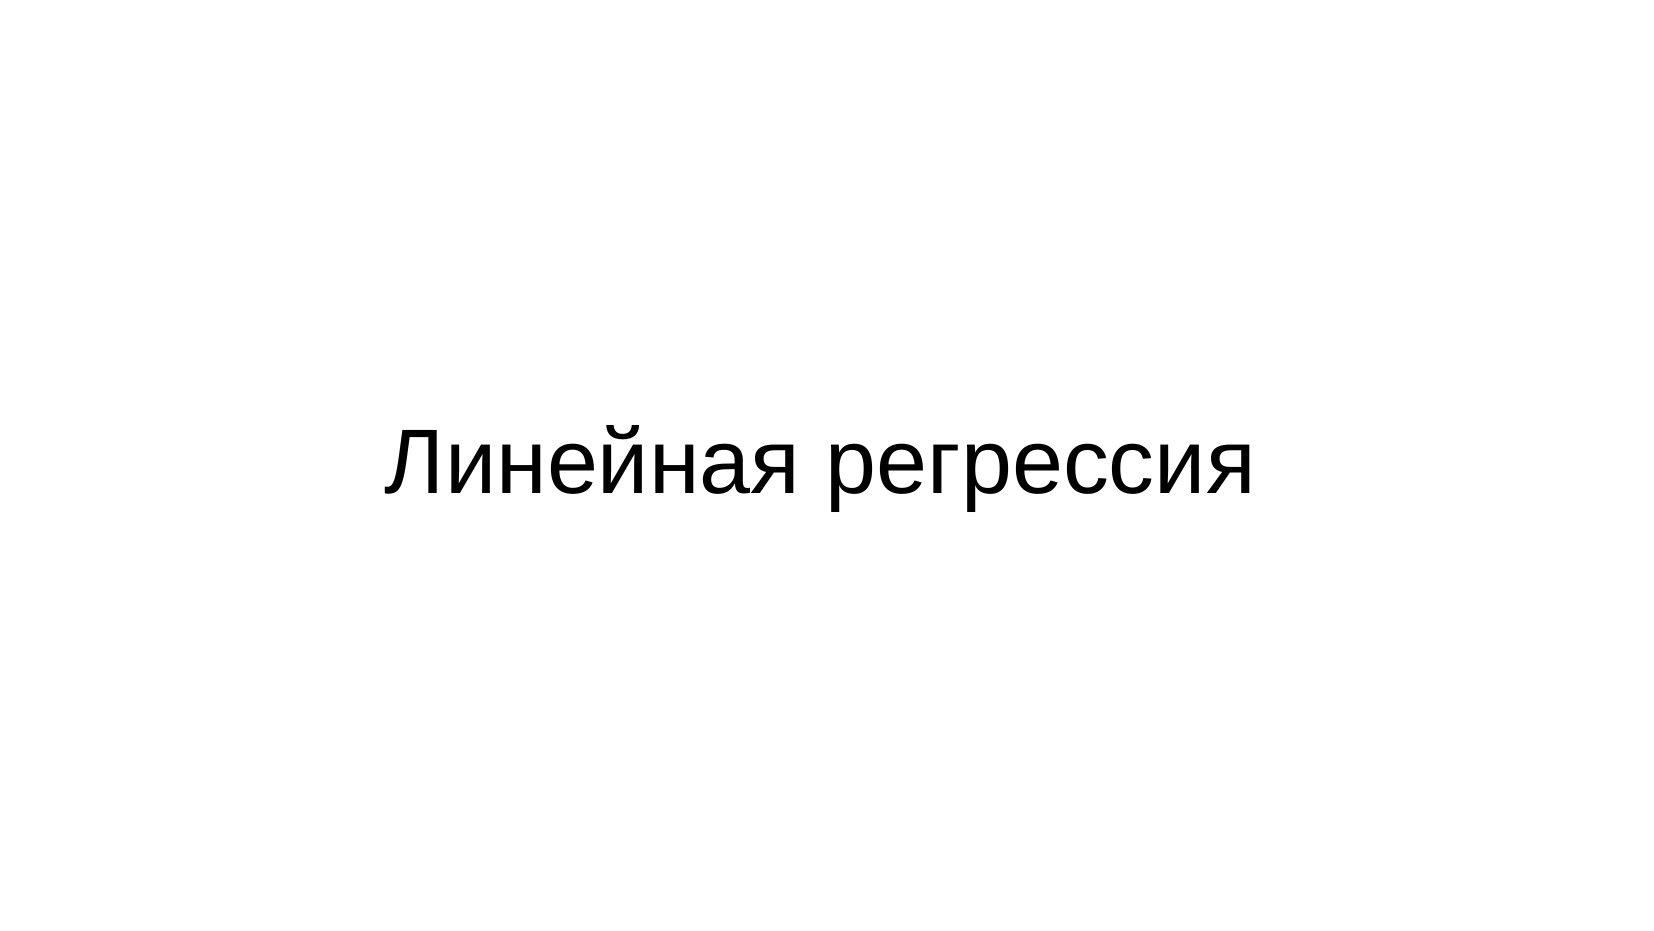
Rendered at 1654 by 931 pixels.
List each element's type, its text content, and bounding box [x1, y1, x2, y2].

title Линейная регрессия [76, 383, 1565, 540]
